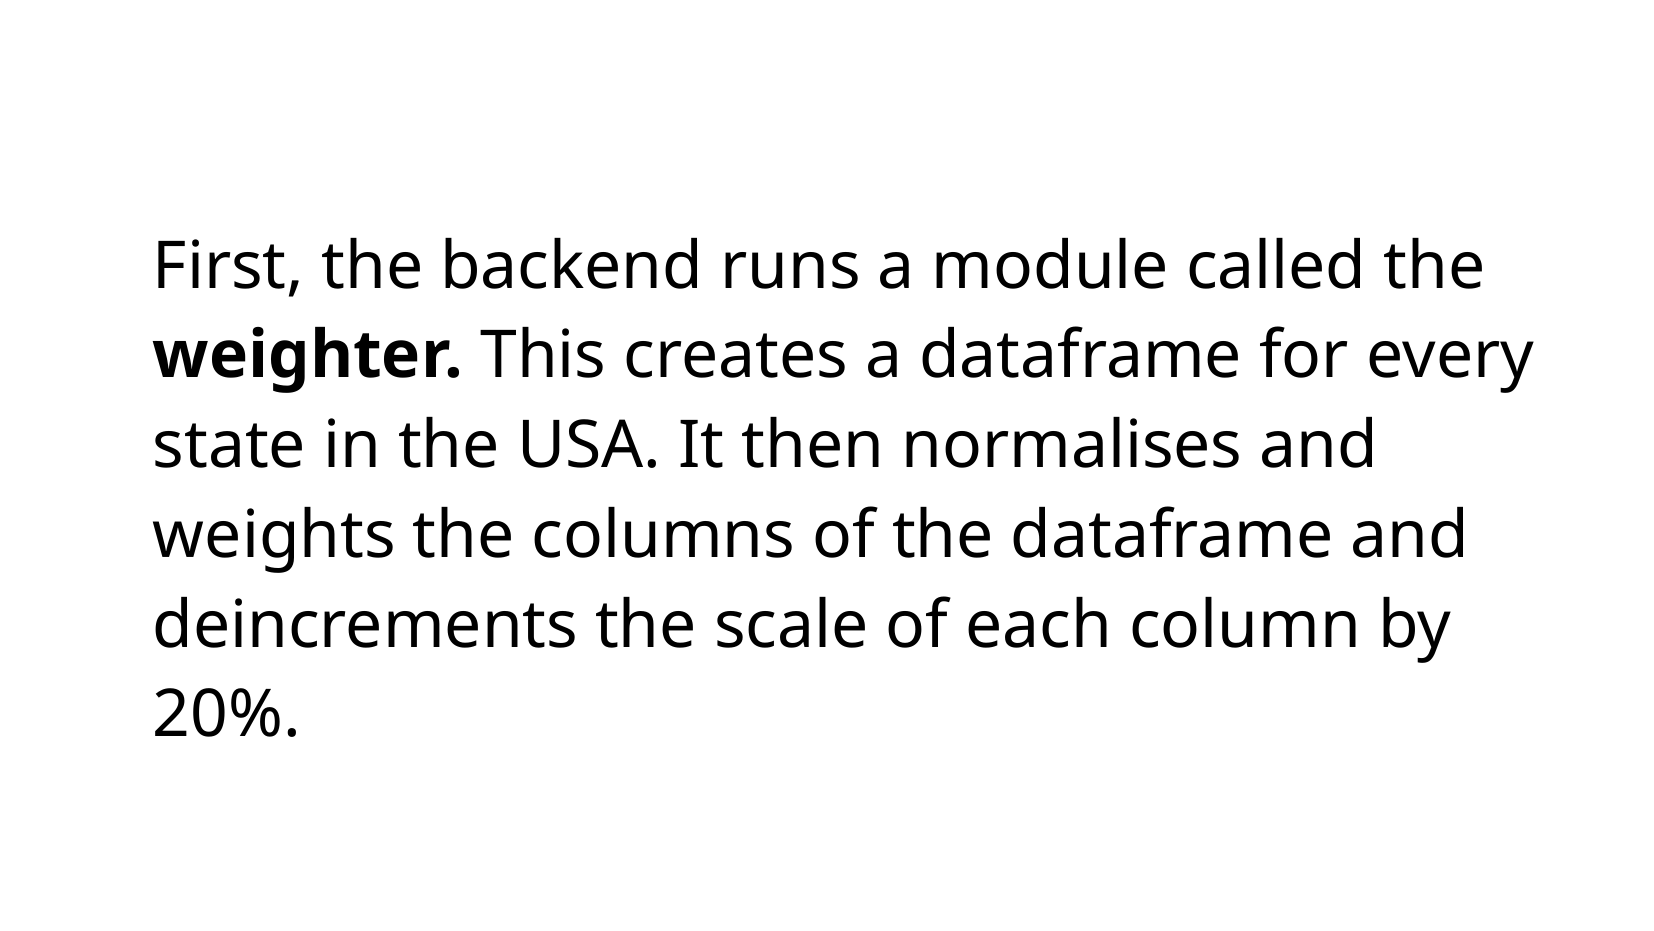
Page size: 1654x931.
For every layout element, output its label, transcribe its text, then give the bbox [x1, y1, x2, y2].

list First, the backend runs a module called the weighter. This creates a dataframe for every state in the USA. It then normalises and weights the columns of the dataframe and deincrements the scale of each column by 20%. [82, 217, 1571, 758]
